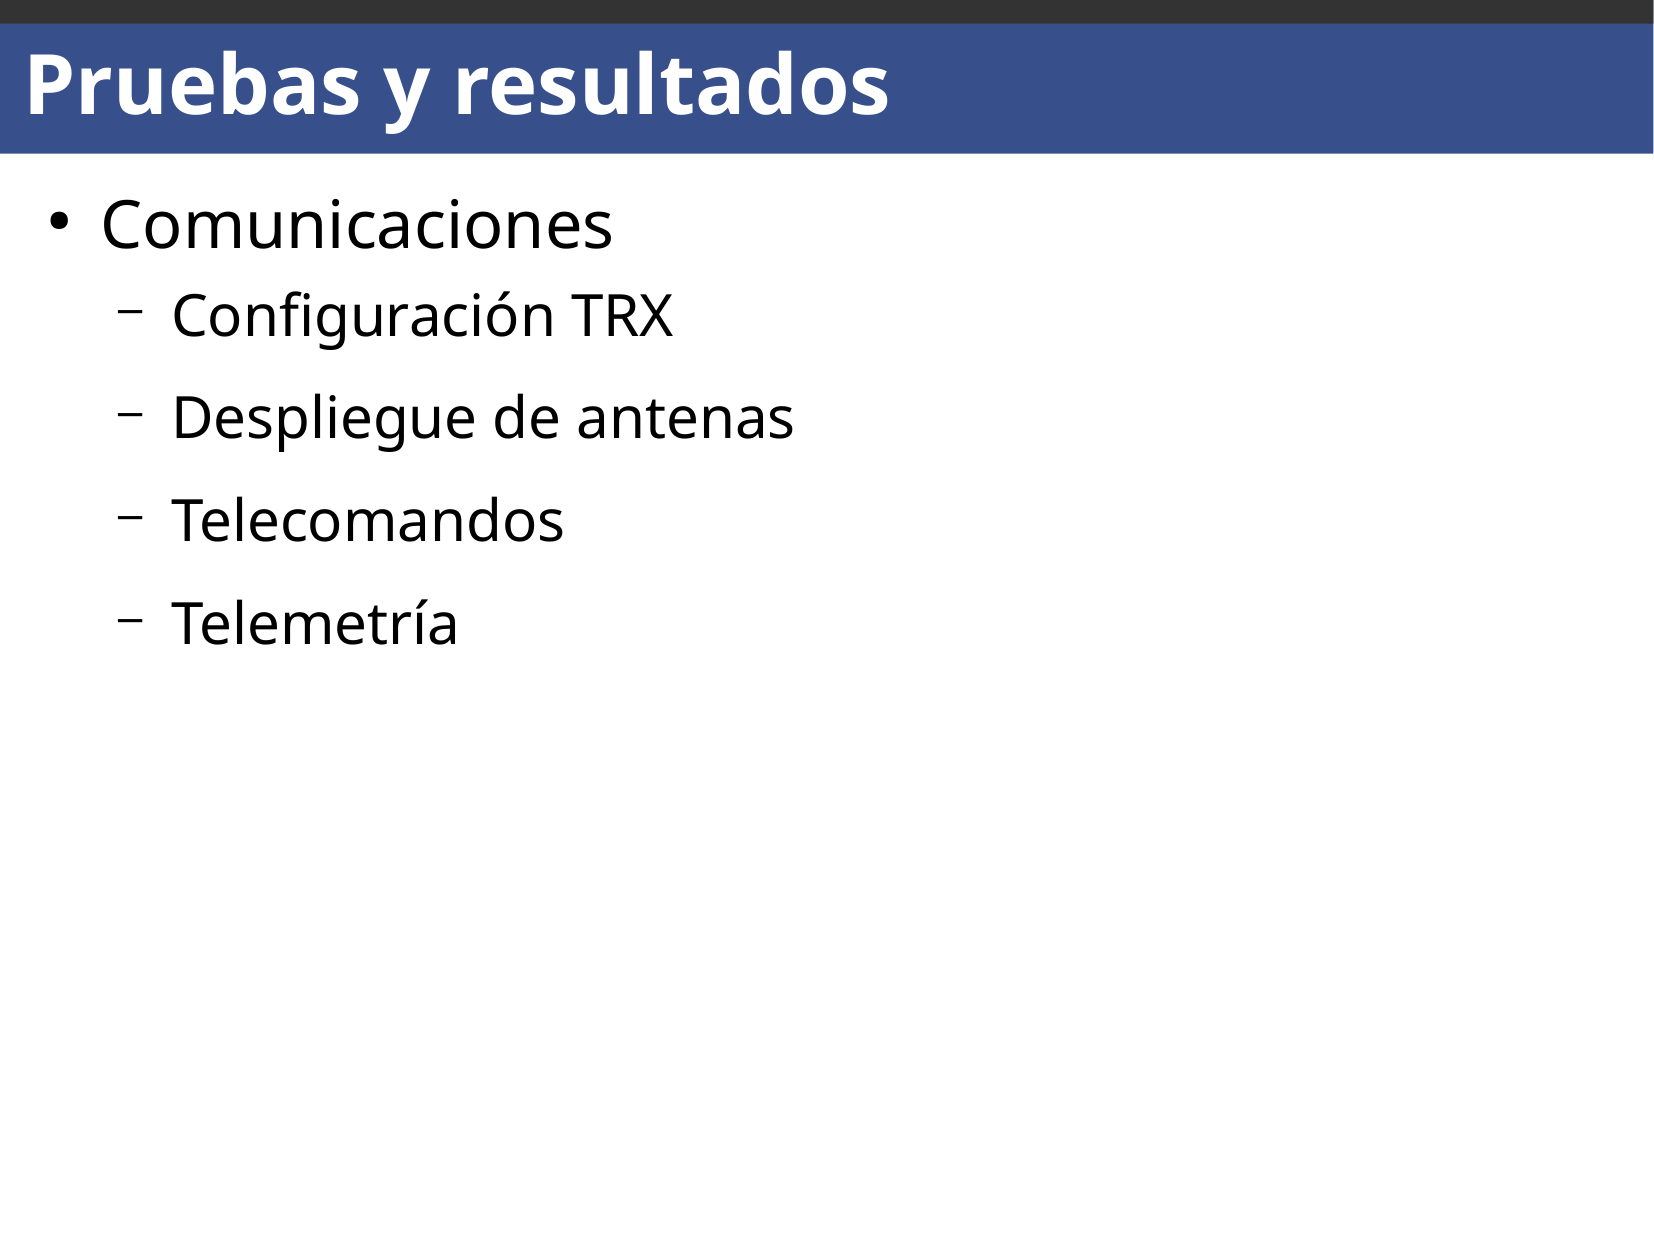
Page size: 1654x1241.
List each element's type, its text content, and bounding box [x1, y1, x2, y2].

title Pruebas y resultados [23, 17, 1630, 148]
list Comunicaciones Configuración TRX Despliegue de antenas Telecomandos Telemetría [29, 177, 808, 1189]
